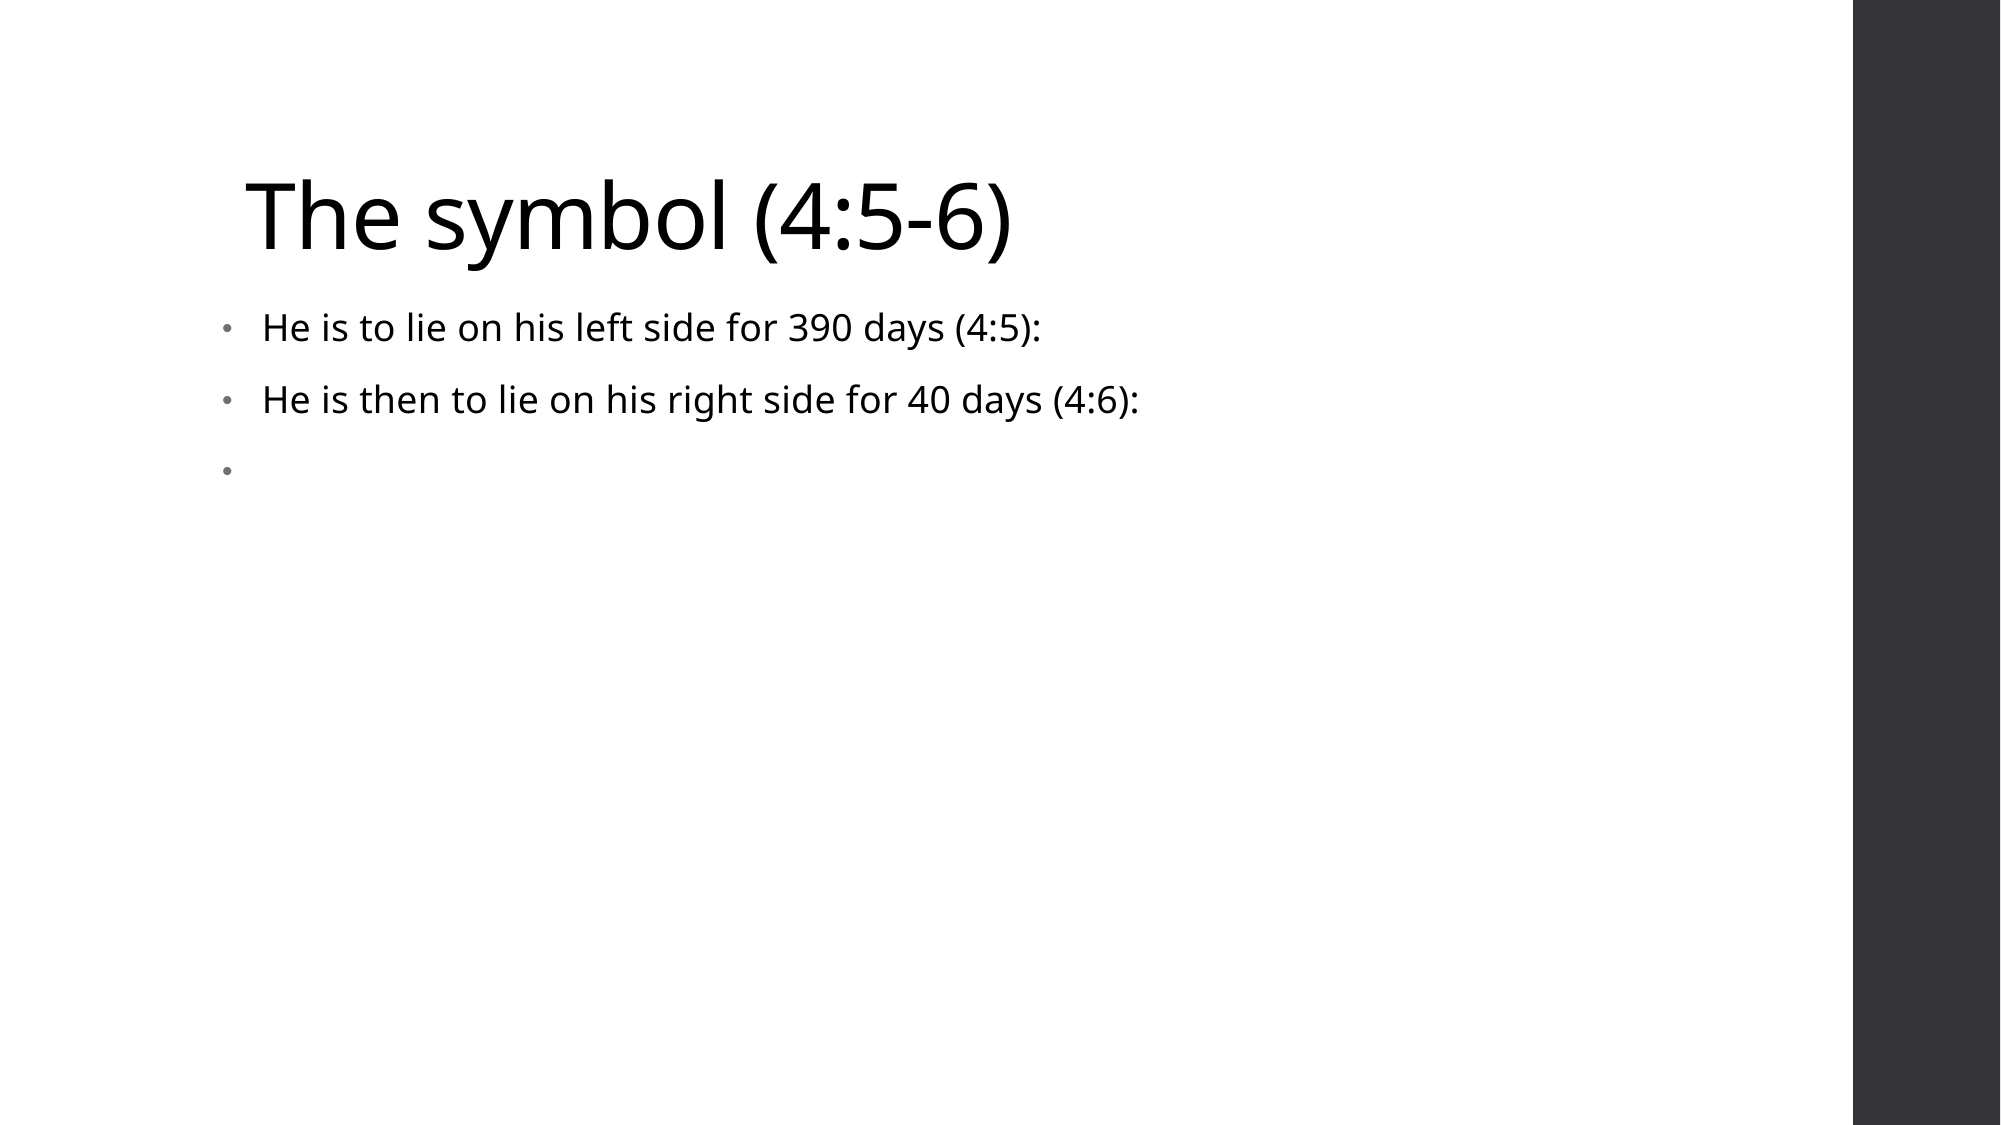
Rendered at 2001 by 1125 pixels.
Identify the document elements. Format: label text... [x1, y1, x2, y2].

list He is to lie on his left side for 390 days (4:5): He is then to lie on his right side for 40 days (4:6): [206, 299, 1617, 1014]
title The symbol (4:5-6) [206, 60, 1797, 278]
